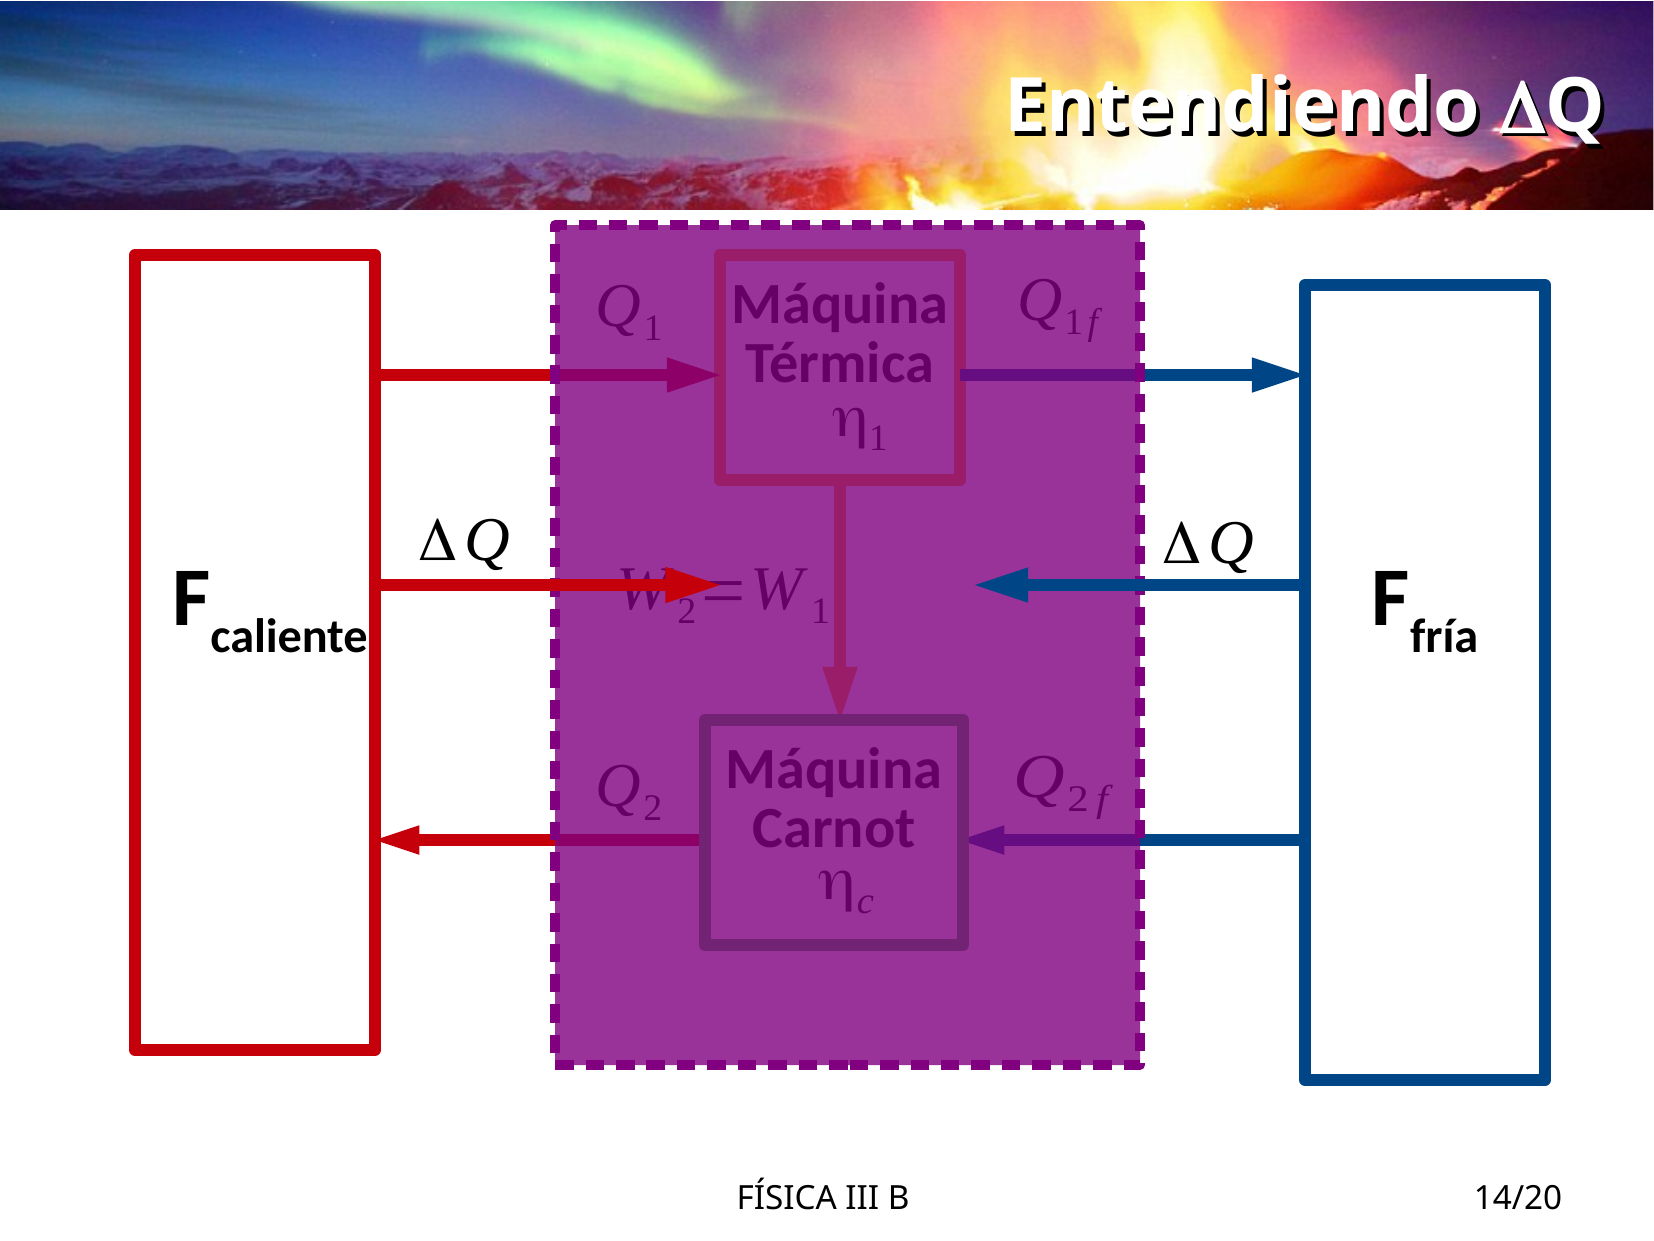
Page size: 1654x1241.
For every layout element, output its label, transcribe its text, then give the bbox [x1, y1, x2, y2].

text_box [555, 225, 1141, 1066]
picture [0, 1, 1654, 210]
title Entendiendo DQ [45, 15, 1606, 191]
text_box Fcaliente [150, 555, 391, 691]
chart [410, 503, 520, 573]
chart [1155, 506, 1264, 576]
text_box Ffría [1305, 555, 1546, 691]
